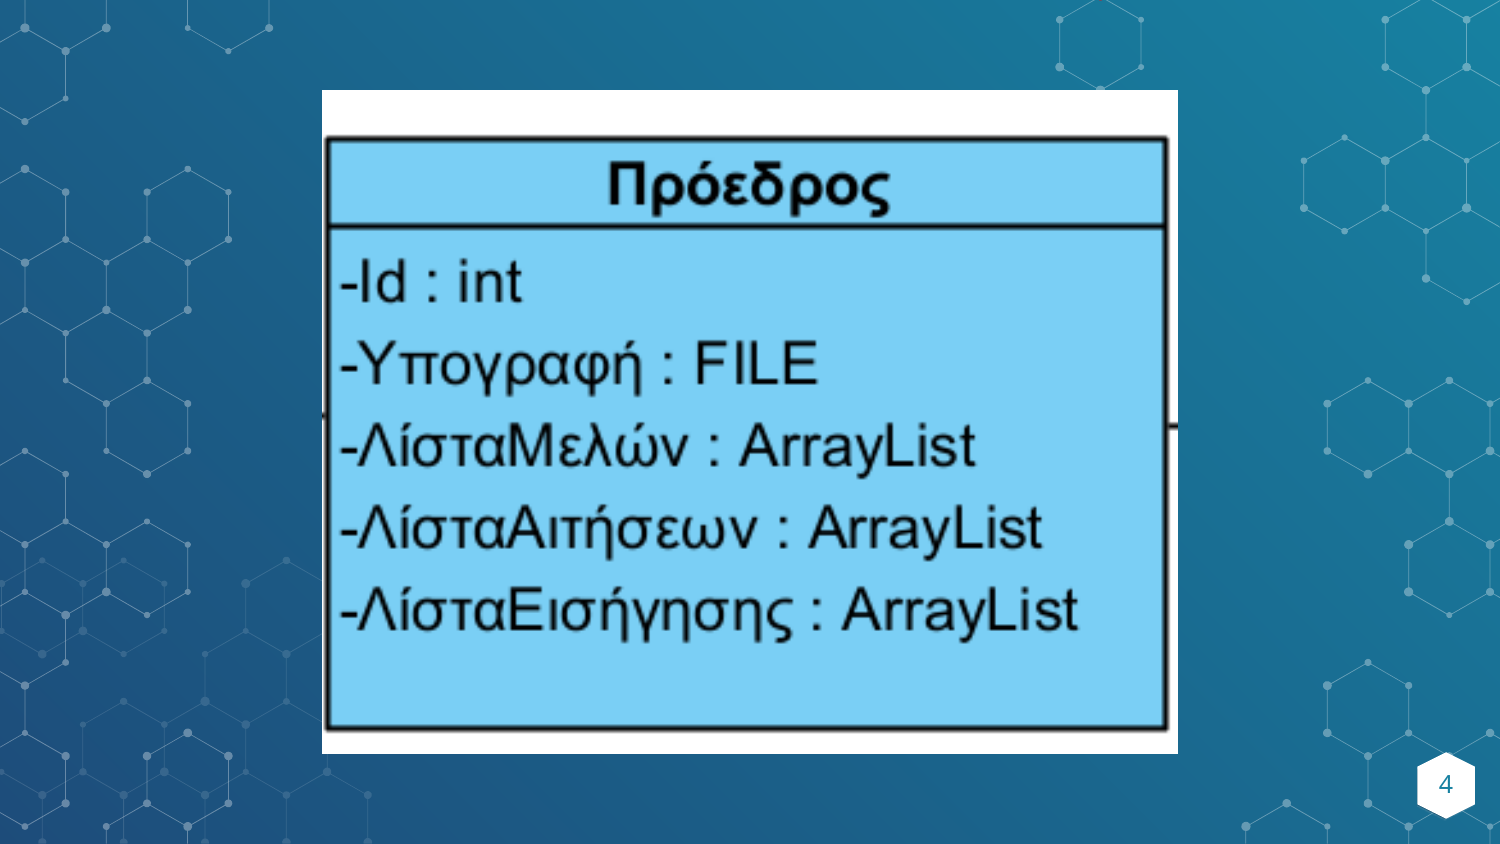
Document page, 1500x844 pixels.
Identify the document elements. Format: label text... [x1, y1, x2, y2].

slide_number <αριθμός> [1417, 752, 1475, 819]
picture [322, 90, 1178, 754]
